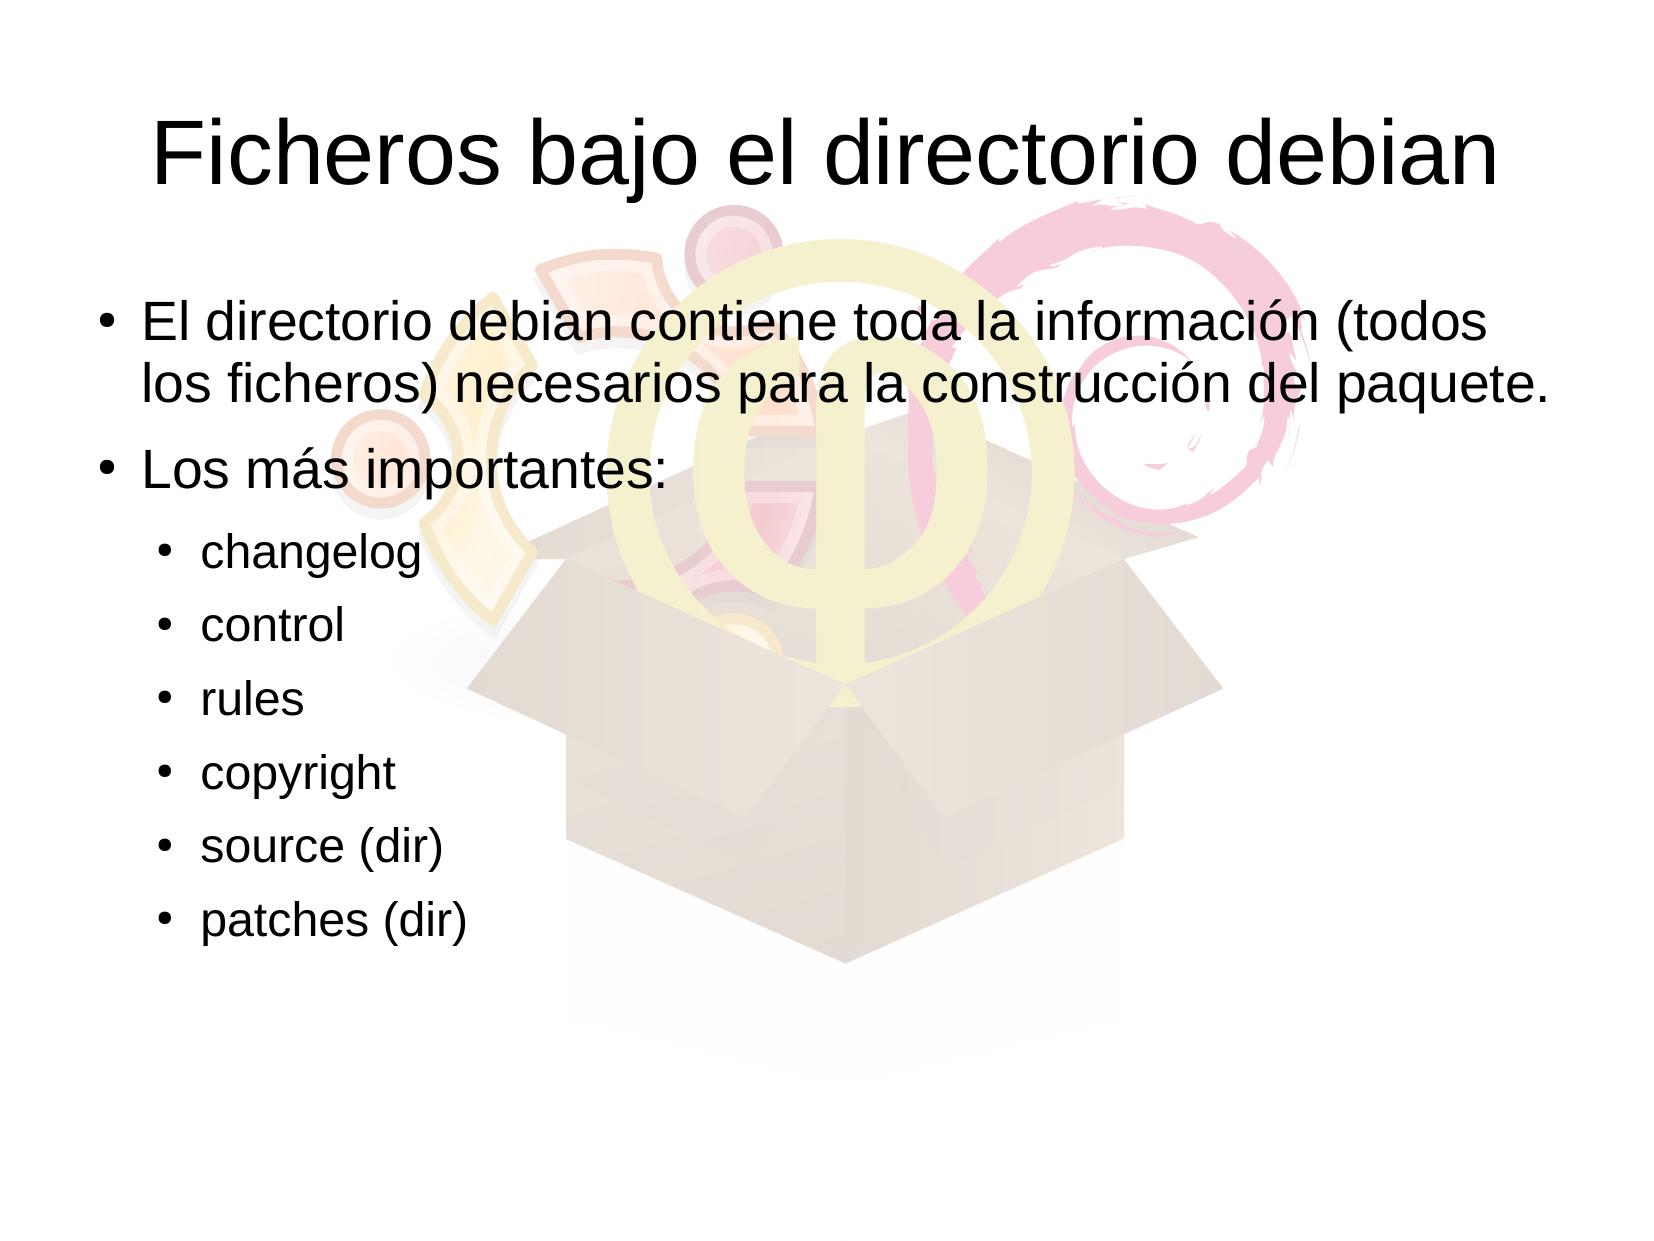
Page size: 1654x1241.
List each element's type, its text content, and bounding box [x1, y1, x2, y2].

list El directorio debian contiene toda la información (todos los ficheros) necesarios para la construcción del paquete. Los más importantes: changelog control rules copyright source (dir) patches (dir) [82, 290, 1571, 1010]
title Ficheros bajo el directorio debian [82, 49, 1571, 257]
